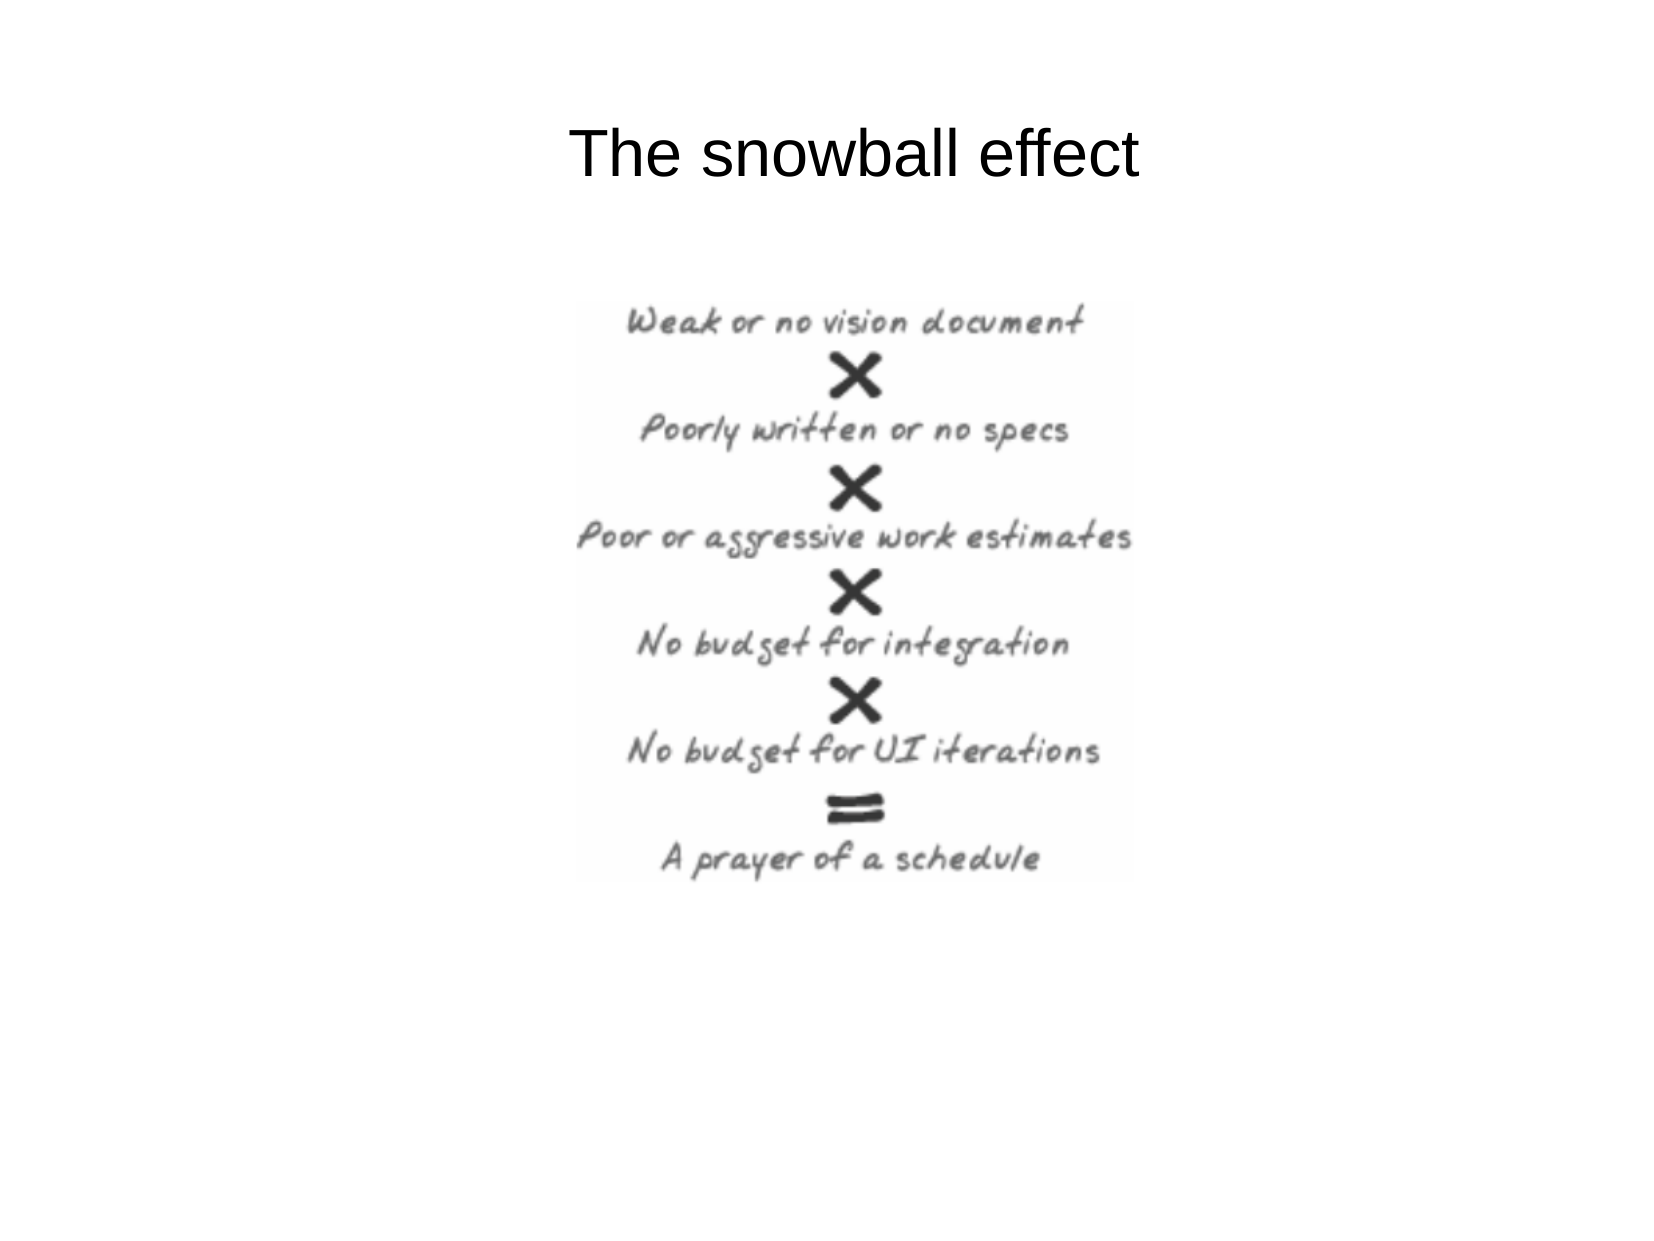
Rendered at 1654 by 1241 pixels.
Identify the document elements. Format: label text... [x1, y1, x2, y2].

picture [502, 271, 1165, 913]
title The snowball effect [82, 49, 1571, 257]
